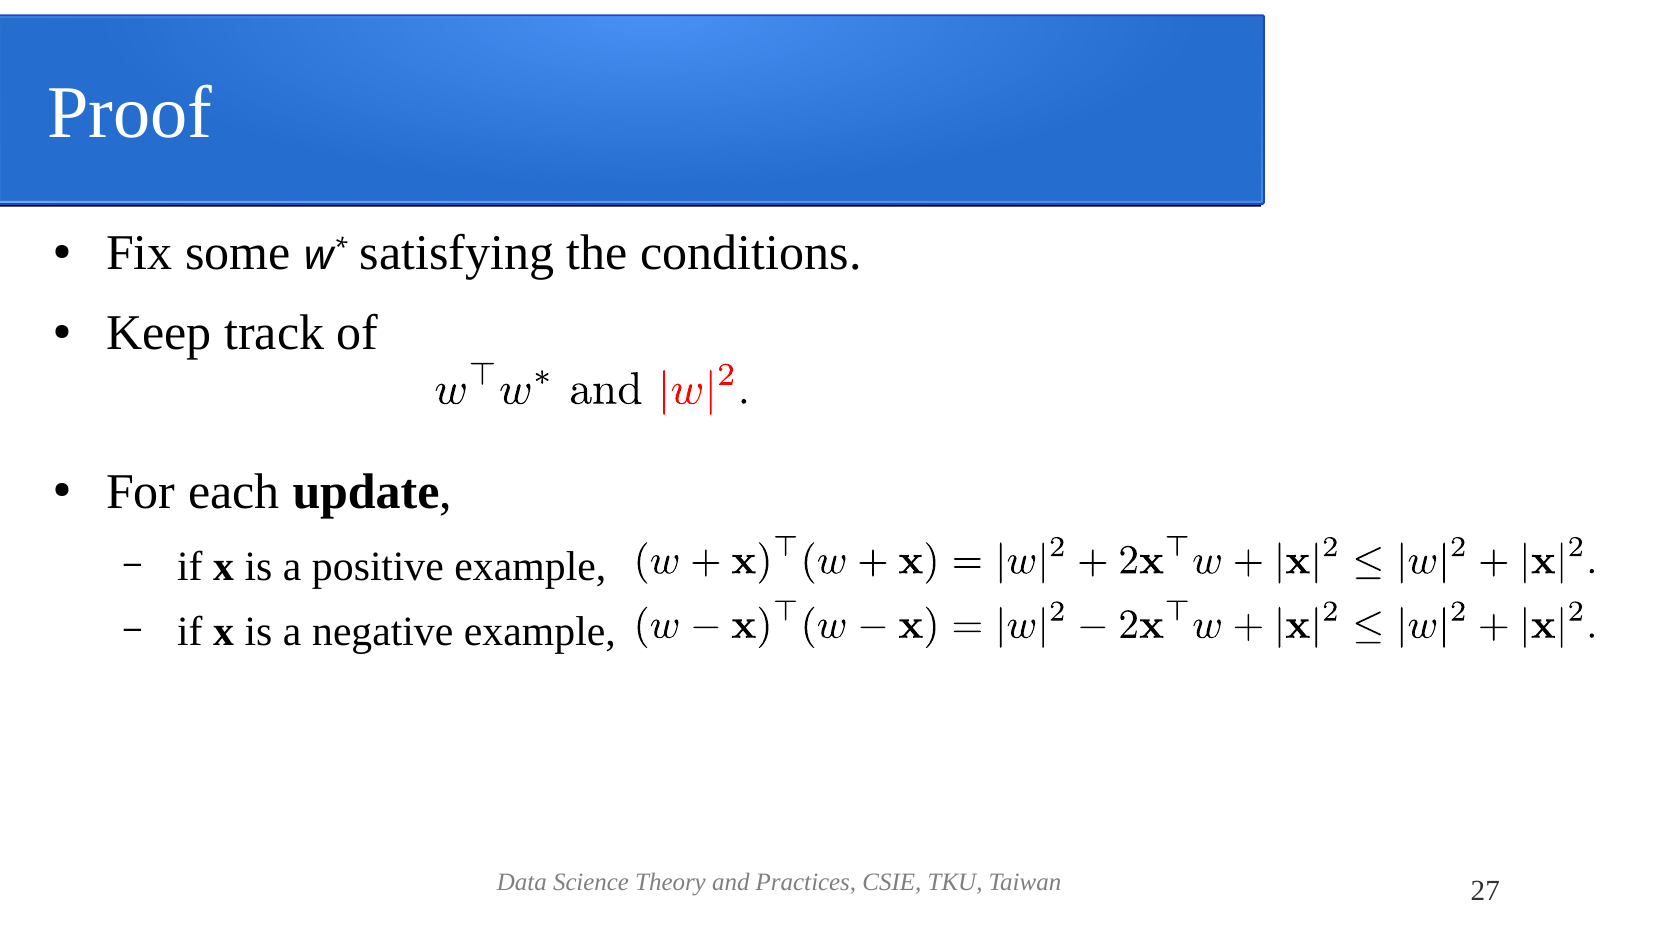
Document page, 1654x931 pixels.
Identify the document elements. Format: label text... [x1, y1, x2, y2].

title Proof [47, 35, 1199, 189]
picture [434, 362, 747, 416]
picture [633, 600, 1595, 649]
list Fix some w* satisfying the conditions. Keep track of For each update, if x is a positive example, if x is a negative example, [35, 224, 1524, 764]
picture [633, 536, 1595, 584]
